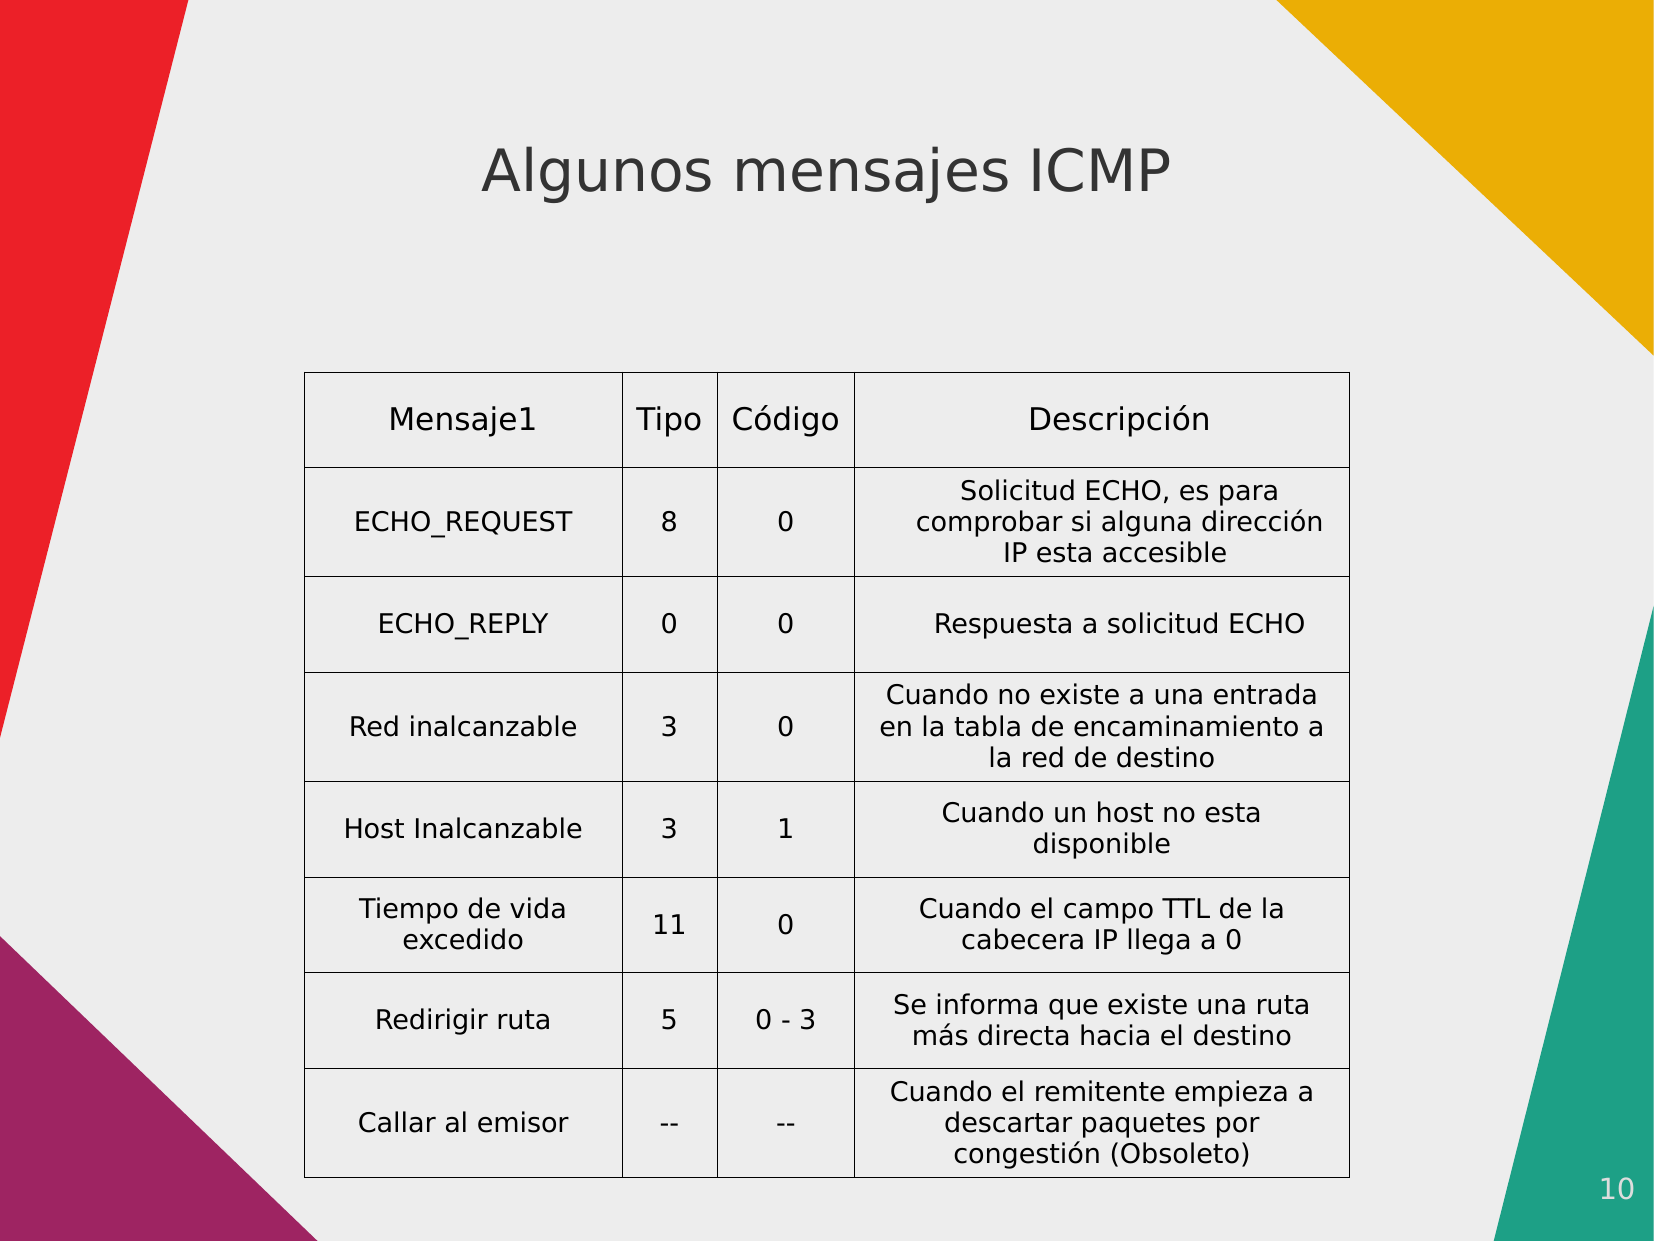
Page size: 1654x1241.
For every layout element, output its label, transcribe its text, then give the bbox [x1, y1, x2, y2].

table_cell 8 [623, 468, 717, 576]
table_cell 1 [718, 782, 854, 877]
table_cell -- [718, 1069, 854, 1177]
table_header Mensaje1 [305, 373, 622, 467]
table_cell Cuando el campo TTL de la cabecera IP llega a 0 [855, 878, 1349, 972]
table_cell 0 [623, 577, 717, 672]
table_cell 3 [623, 673, 717, 781]
table_cell -- [623, 1069, 717, 1177]
table_cell Redirigir ruta [305, 973, 622, 1068]
table_cell ECHO_REQUEST [305, 468, 622, 576]
table_cell 3 [623, 782, 717, 877]
table_header Tipo [623, 373, 717, 467]
table_cell Cuando un host no esta disponible [855, 782, 1349, 877]
table_cell Respuesta a solicitud ECHO [855, 577, 1349, 672]
table_cell Se informa que existe una ruta más directa hacia el destino [855, 973, 1349, 1068]
table_cell Host Inalcanzable [305, 782, 622, 877]
table_header Código [718, 373, 854, 467]
table_cell 0 [718, 468, 854, 576]
table_cell Solicitud ECHO, es para comprobar si alguna dirección IP esta accesible [855, 468, 1349, 576]
table_cell ECHO_REPLY [305, 577, 622, 672]
table_cell 0 [718, 577, 854, 672]
table_header Descripción [855, 373, 1349, 467]
table_cell Red inalcanzable [305, 673, 622, 781]
table_cell Tiempo de vida excedido [305, 878, 622, 972]
title Algunos mensajes ICMP [114, 73, 1539, 271]
table_cell 0 - 3 [718, 973, 854, 1068]
table_cell 11 [623, 878, 717, 972]
table_cell 5 [623, 973, 717, 1068]
table_cell 0 [718, 878, 854, 972]
table_cell Callar al emisor [305, 1069, 622, 1177]
table_cell 0 [718, 673, 854, 781]
table_cell Cuando el remitente empieza a descartar paquetes por congestión (Obsoleto) [855, 1069, 1349, 1177]
table_cell Cuando no existe a una entrada en la tabla de encaminamiento a la red de destino [855, 673, 1349, 781]
